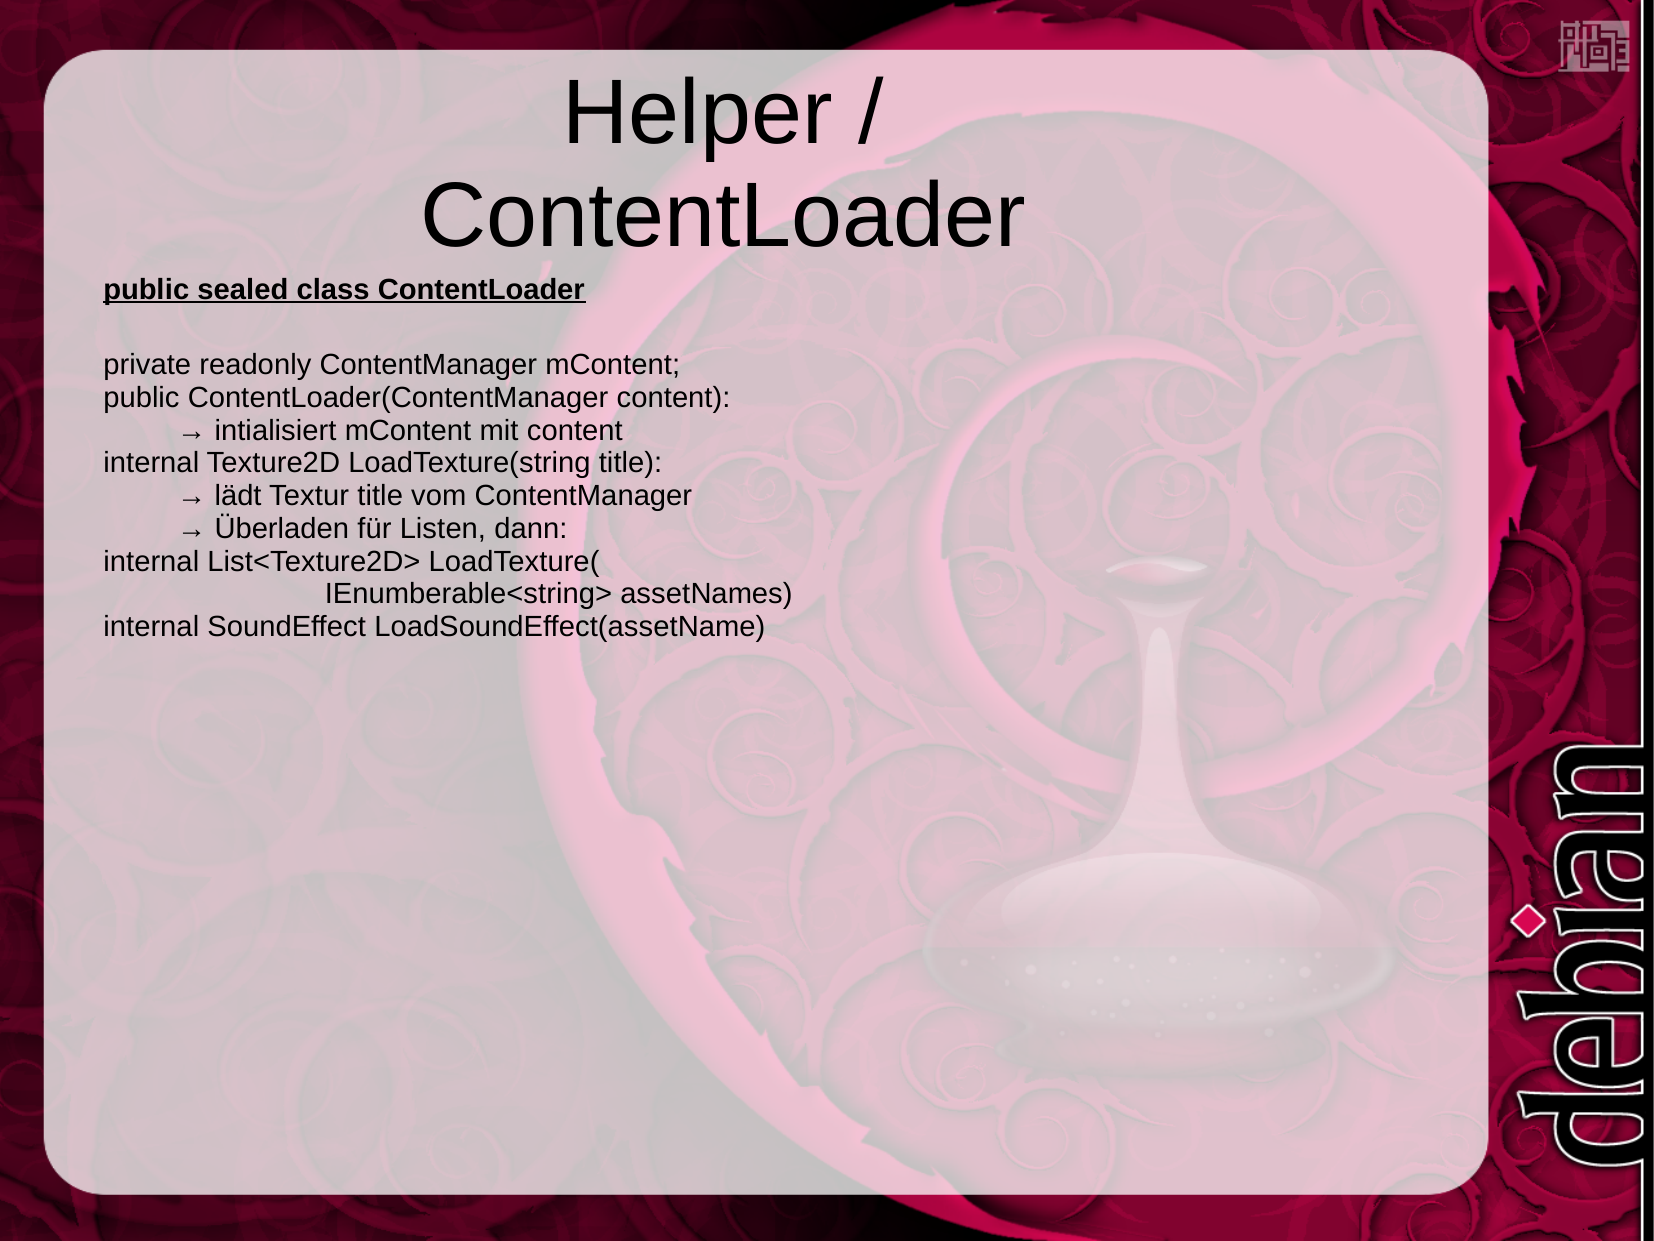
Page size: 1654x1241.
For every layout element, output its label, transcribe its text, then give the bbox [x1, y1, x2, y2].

title Helper / ContentLoader [265, 60, 1182, 266]
picture [0, 0, 1654, 1241]
text_box public sealed class ContentLoader private readonly ContentManager mContent; public ContentLoader(ContentManager content): → intialisiert mContent mit content internal Texture2D LoadTexture(string title): → lädt Textur title vom ContentManager → Überladen für Listen, dann: internal List<Texture2D> LoadTexture( IEnumberable<string> assetNames) internal SoundEffect LoadSoundEffect(assetName) [88, 265, 857, 732]
